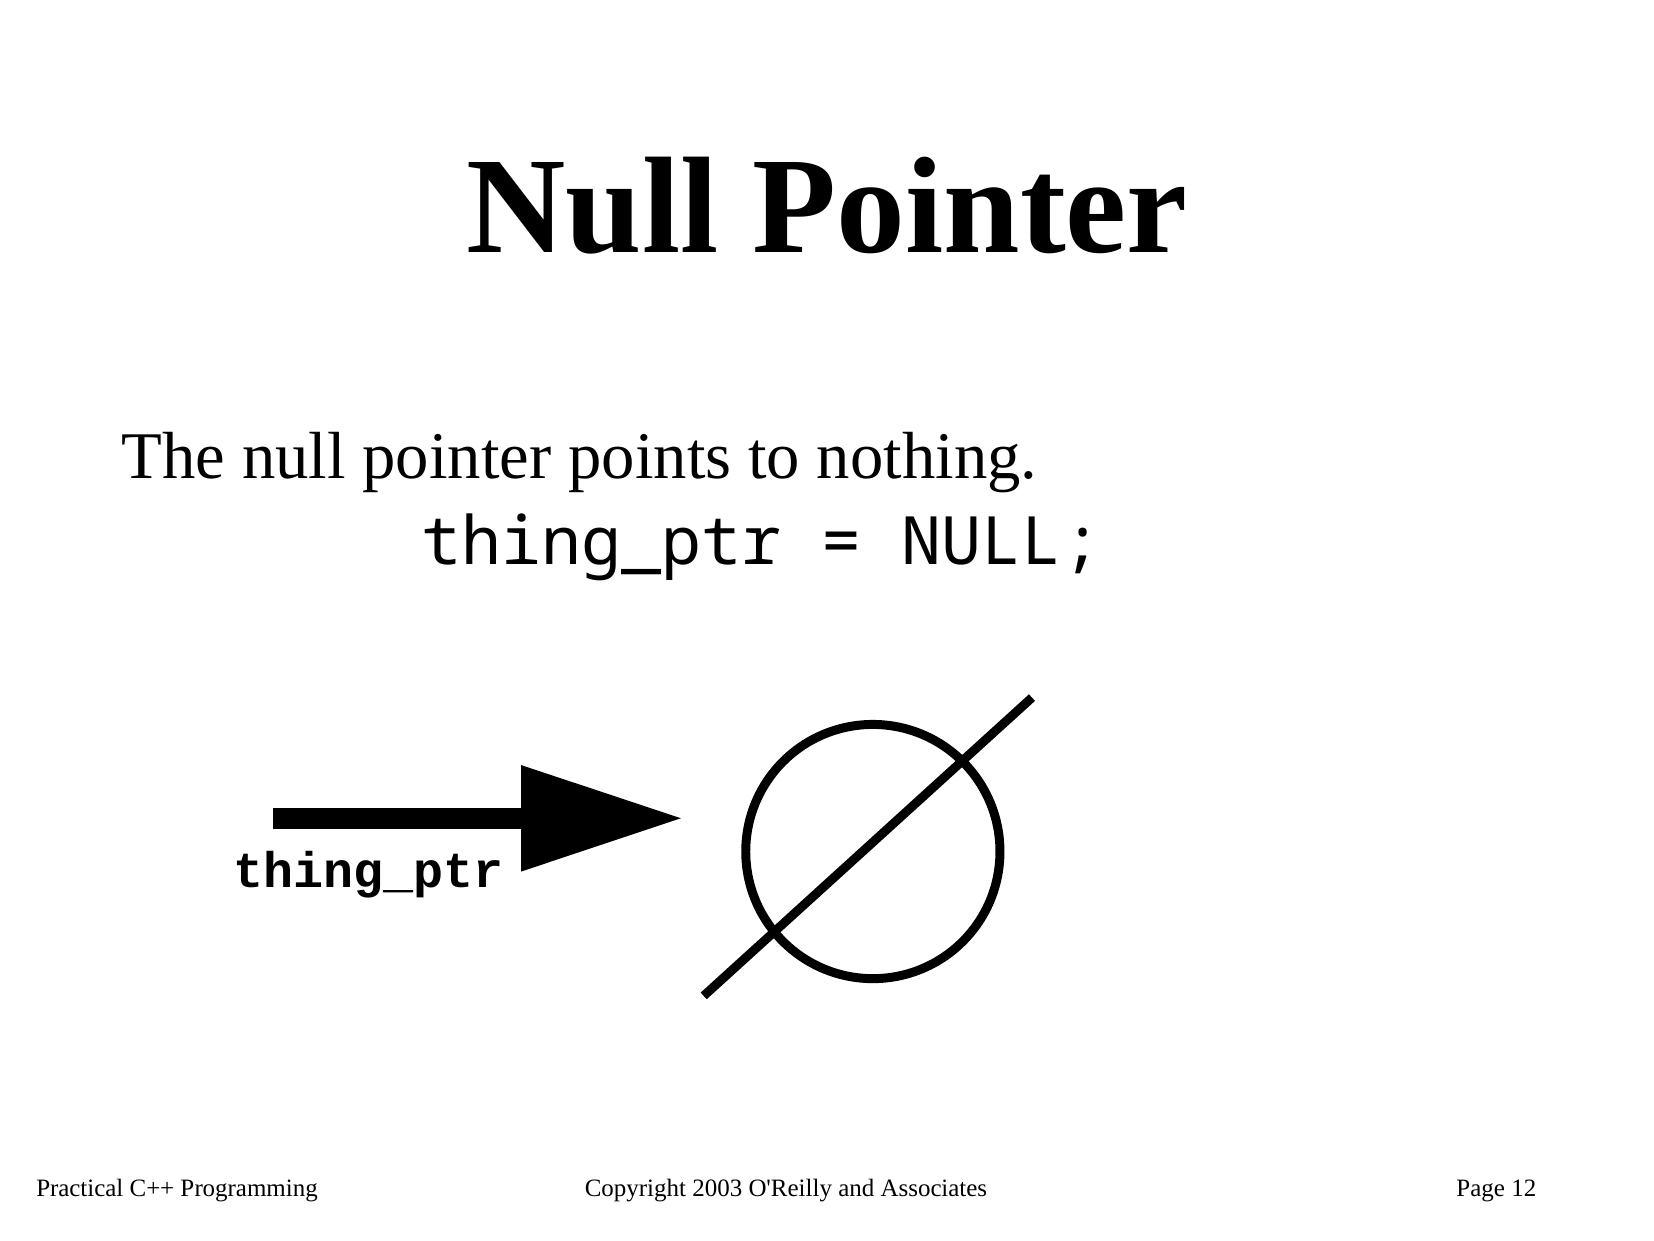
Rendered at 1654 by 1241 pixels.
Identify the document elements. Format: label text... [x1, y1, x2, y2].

title Null Pointer [121, 102, 1534, 311]
text_box thing_ptr [233, 845, 504, 903]
subtitle The null pointer points to nothing. thing_ptr = NULL; [121, 344, 1534, 659]
